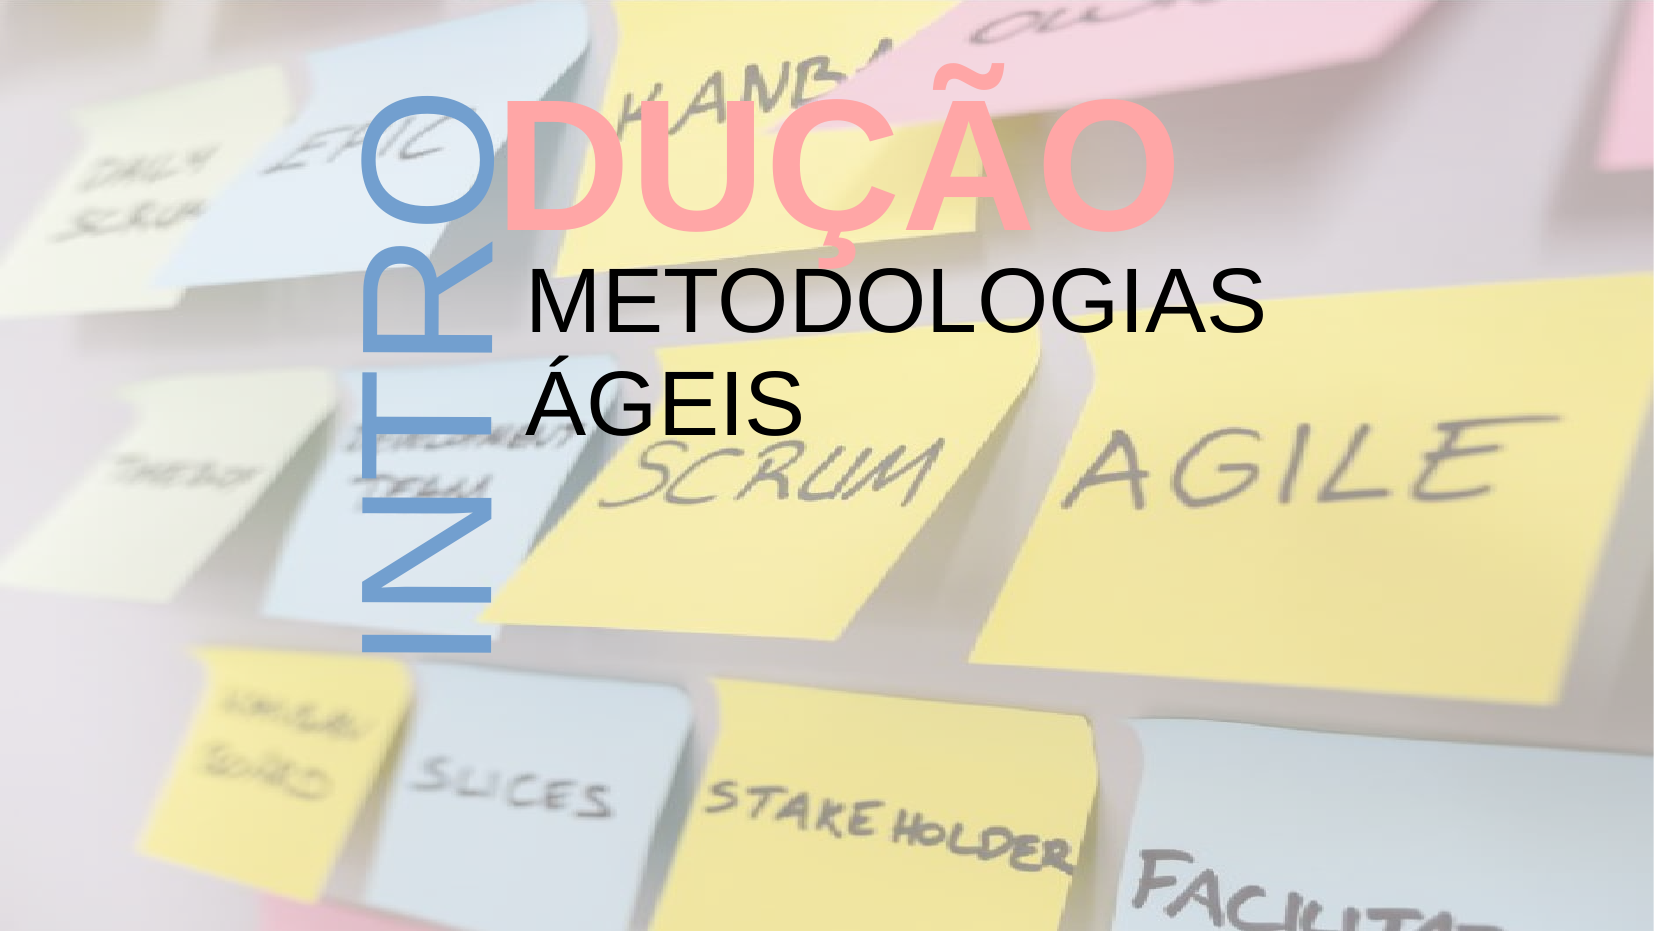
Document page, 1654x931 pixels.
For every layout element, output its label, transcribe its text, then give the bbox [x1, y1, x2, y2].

title DUÇÃO [466, 60, 1211, 271]
title INTRO [318, 60, 534, 697]
title METODOLOGIAS ÁGEIS [525, 249, 1329, 455]
